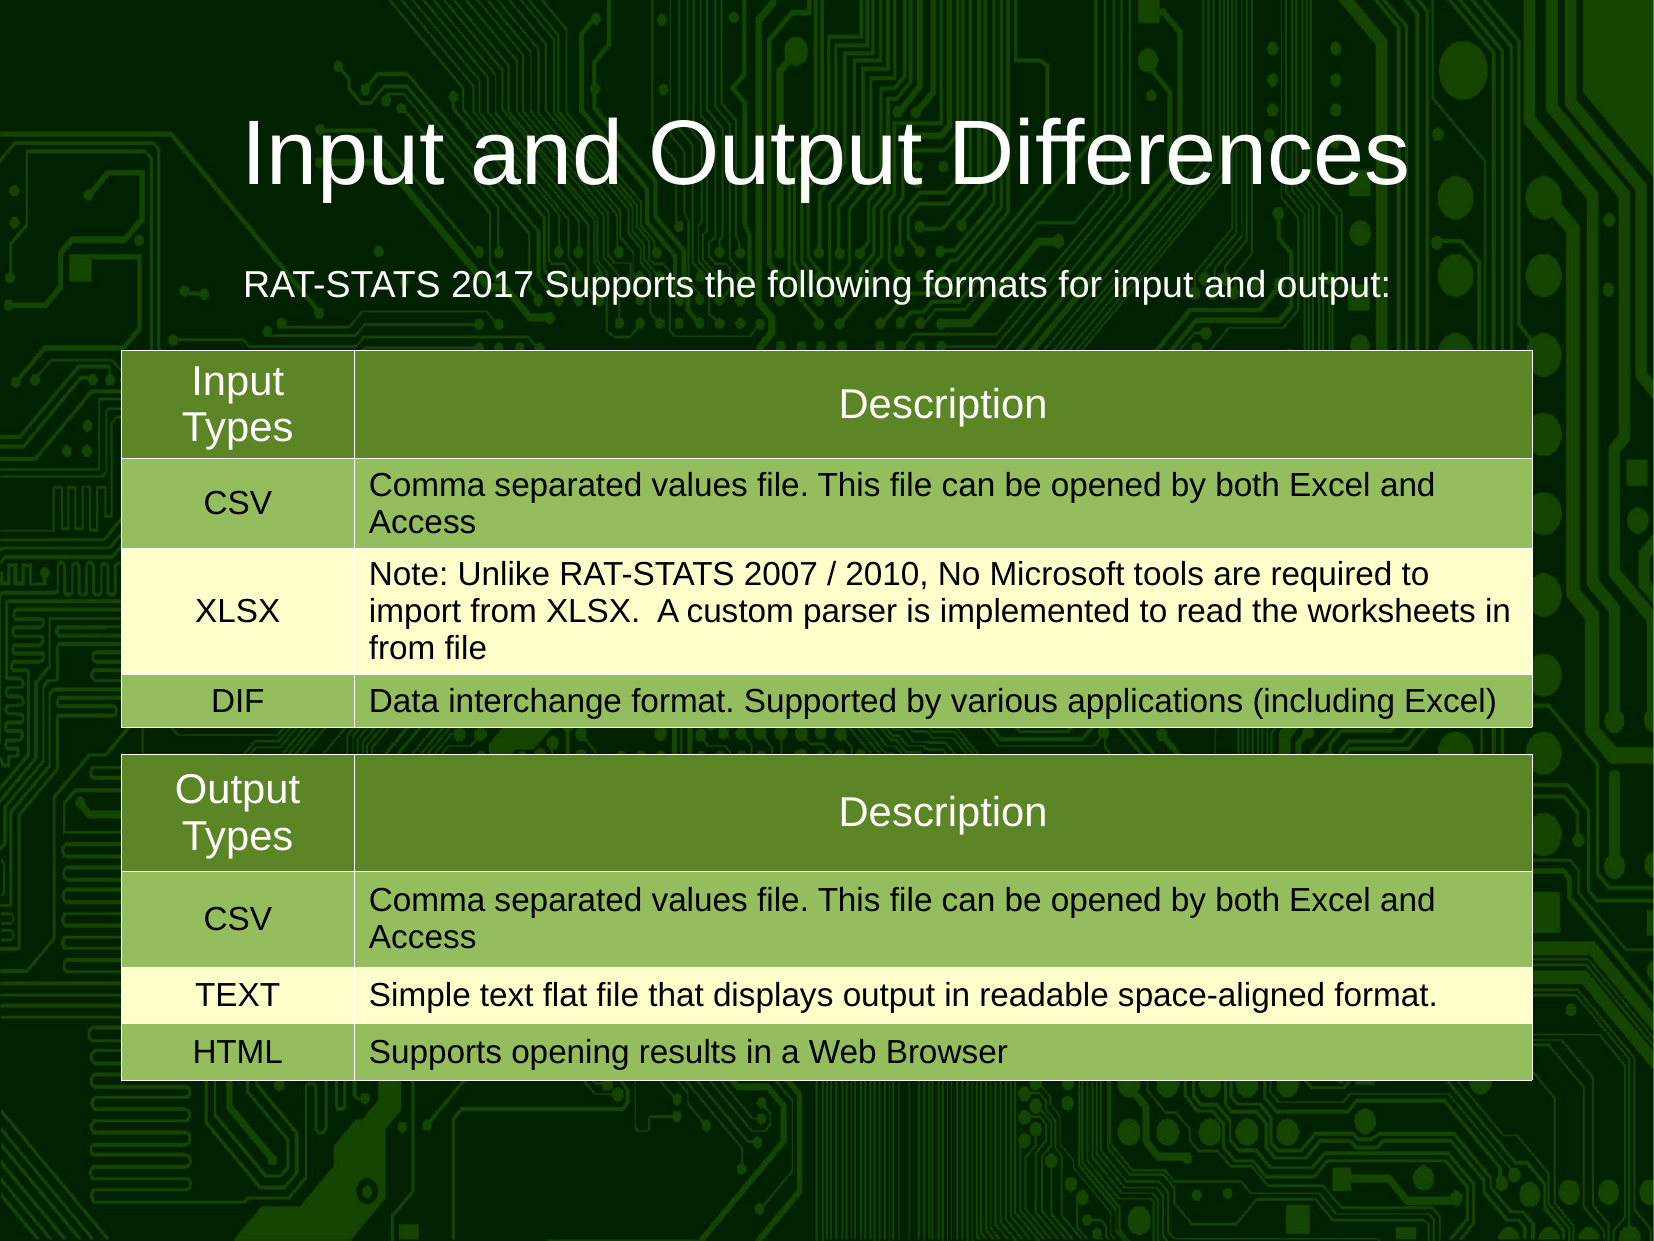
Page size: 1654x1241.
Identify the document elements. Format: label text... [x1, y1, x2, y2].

table_cell CSV [122, 872, 354, 967]
table_header Input Types [122, 351, 354, 458]
table_cell Simple text flat file that displays output in readable space-aligned format. [355, 968, 1532, 1023]
table_cell CSV [122, 459, 354, 548]
table_cell DIF [122, 675, 354, 727]
text_box RAT-STATS 2017 Supports the following formats for input and output: [105, 256, 1531, 314]
title Input and Output Differences [82, 49, 1571, 257]
table_cell Comma separated values file. This file can be opened by both Excel and Access [355, 872, 1532, 967]
table_cell Data interchange format. Supported by various applications (including Excel) [355, 675, 1532, 727]
table_cell HTML [122, 1024, 354, 1080]
picture [0, 0, 1654, 1241]
table_cell XLSX [122, 549, 354, 674]
table_cell Note: Unlike RAT-STATS 2007 / 2010, No Microsoft tools are required to import from XLSX. A custom parser is implemented to read the worksheets in from file [355, 549, 1532, 674]
table_cell TEXT [122, 968, 354, 1023]
table_cell Comma separated values file. This file can be opened by both Excel and Access [355, 459, 1532, 548]
table_header Output Types [122, 755, 354, 871]
table_header Description [355, 351, 1532, 458]
table_header Description [355, 755, 1532, 871]
table_cell Supports opening results in a Web Browser [355, 1024, 1532, 1080]
